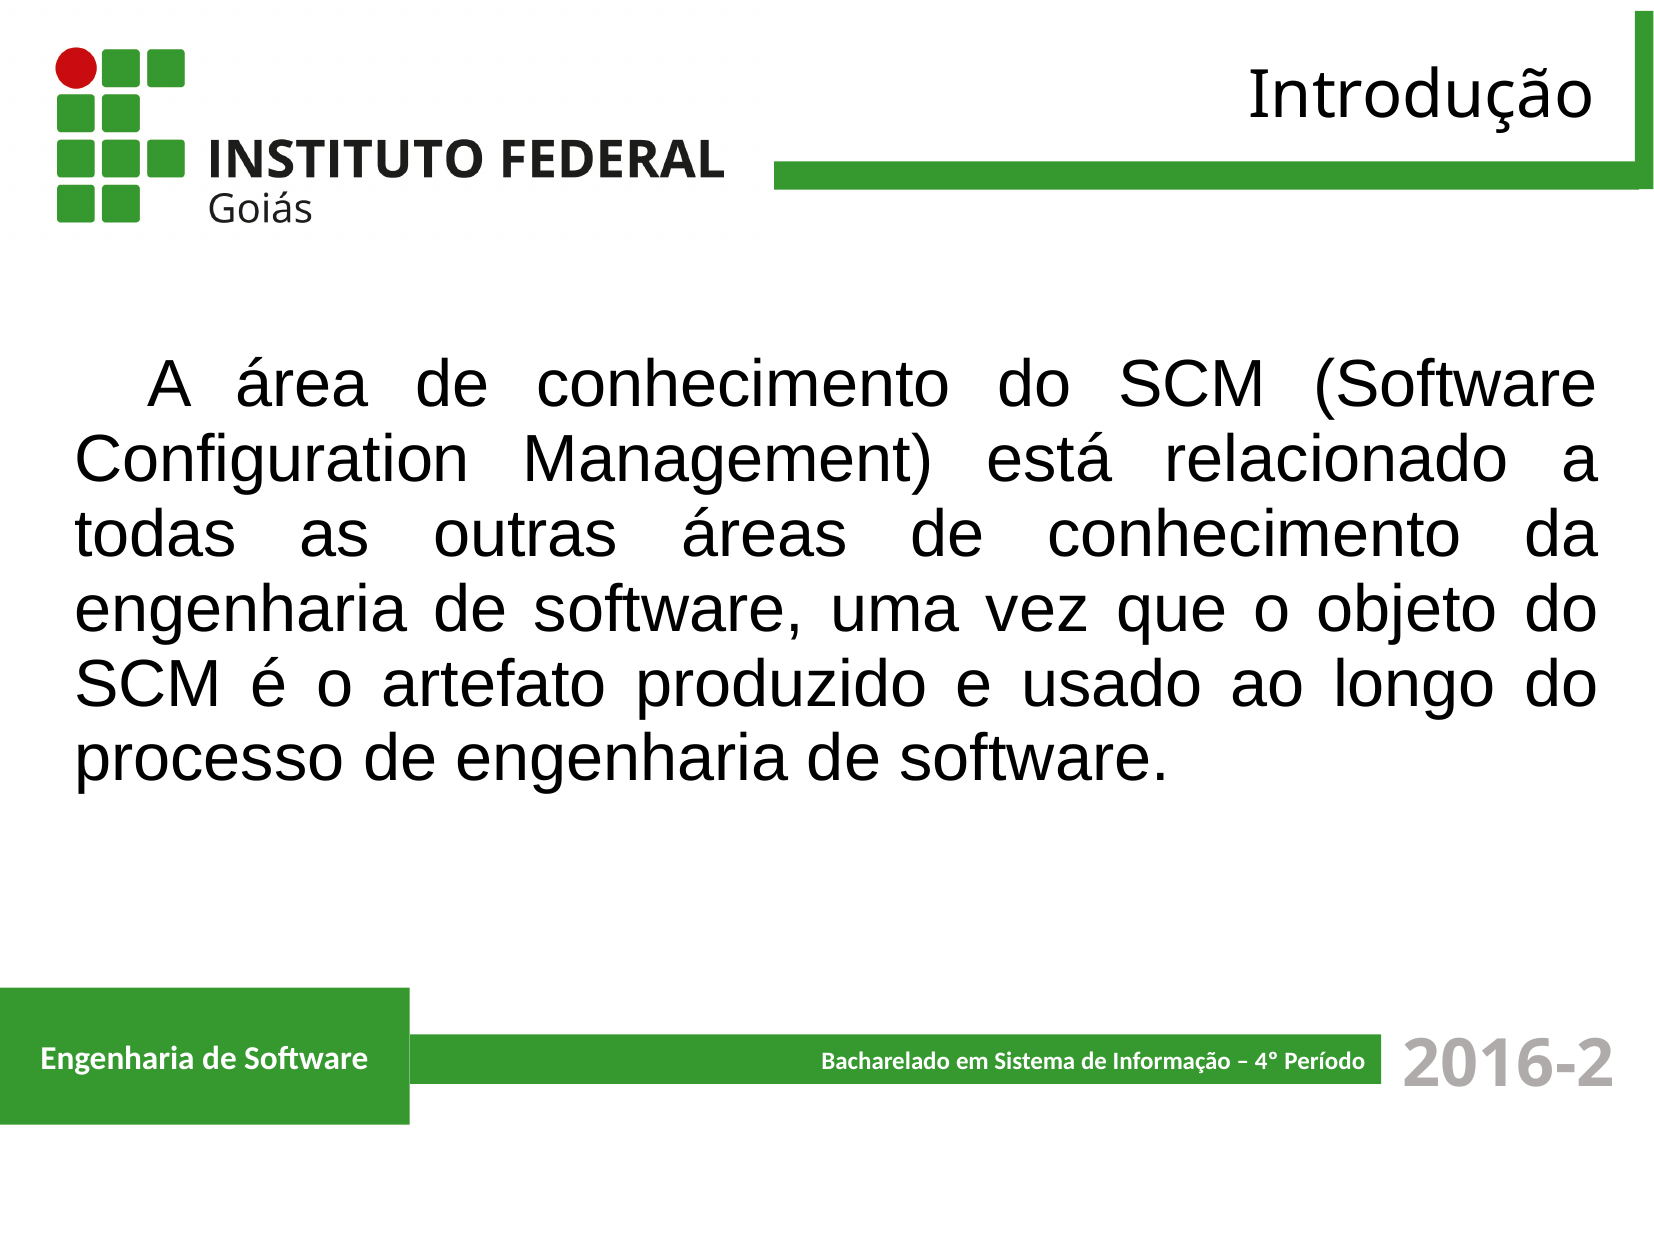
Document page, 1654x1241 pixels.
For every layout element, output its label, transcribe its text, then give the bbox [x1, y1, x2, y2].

text_box Engenharia de Software [0, 987, 410, 1125]
text_box 2016-2 [1387, 1012, 1654, 1118]
text_box A área de conhecimento do SCM (Software Configuration Management) está relacionado a todas as outras áreas de conhecimento da engenharia de software, uma vez que o objeto do SCM é o artefato produzido e usado ao longo do processo de engenharia de software. [59, 264, 1615, 940]
text_box Introdução [860, 42, 1610, 138]
text_box Bacharelado em Sistema de Informação – 4º Período [410, 1034, 1382, 1084]
text_box [774, 10, 1654, 190]
picture [5, 5, 774, 265]
